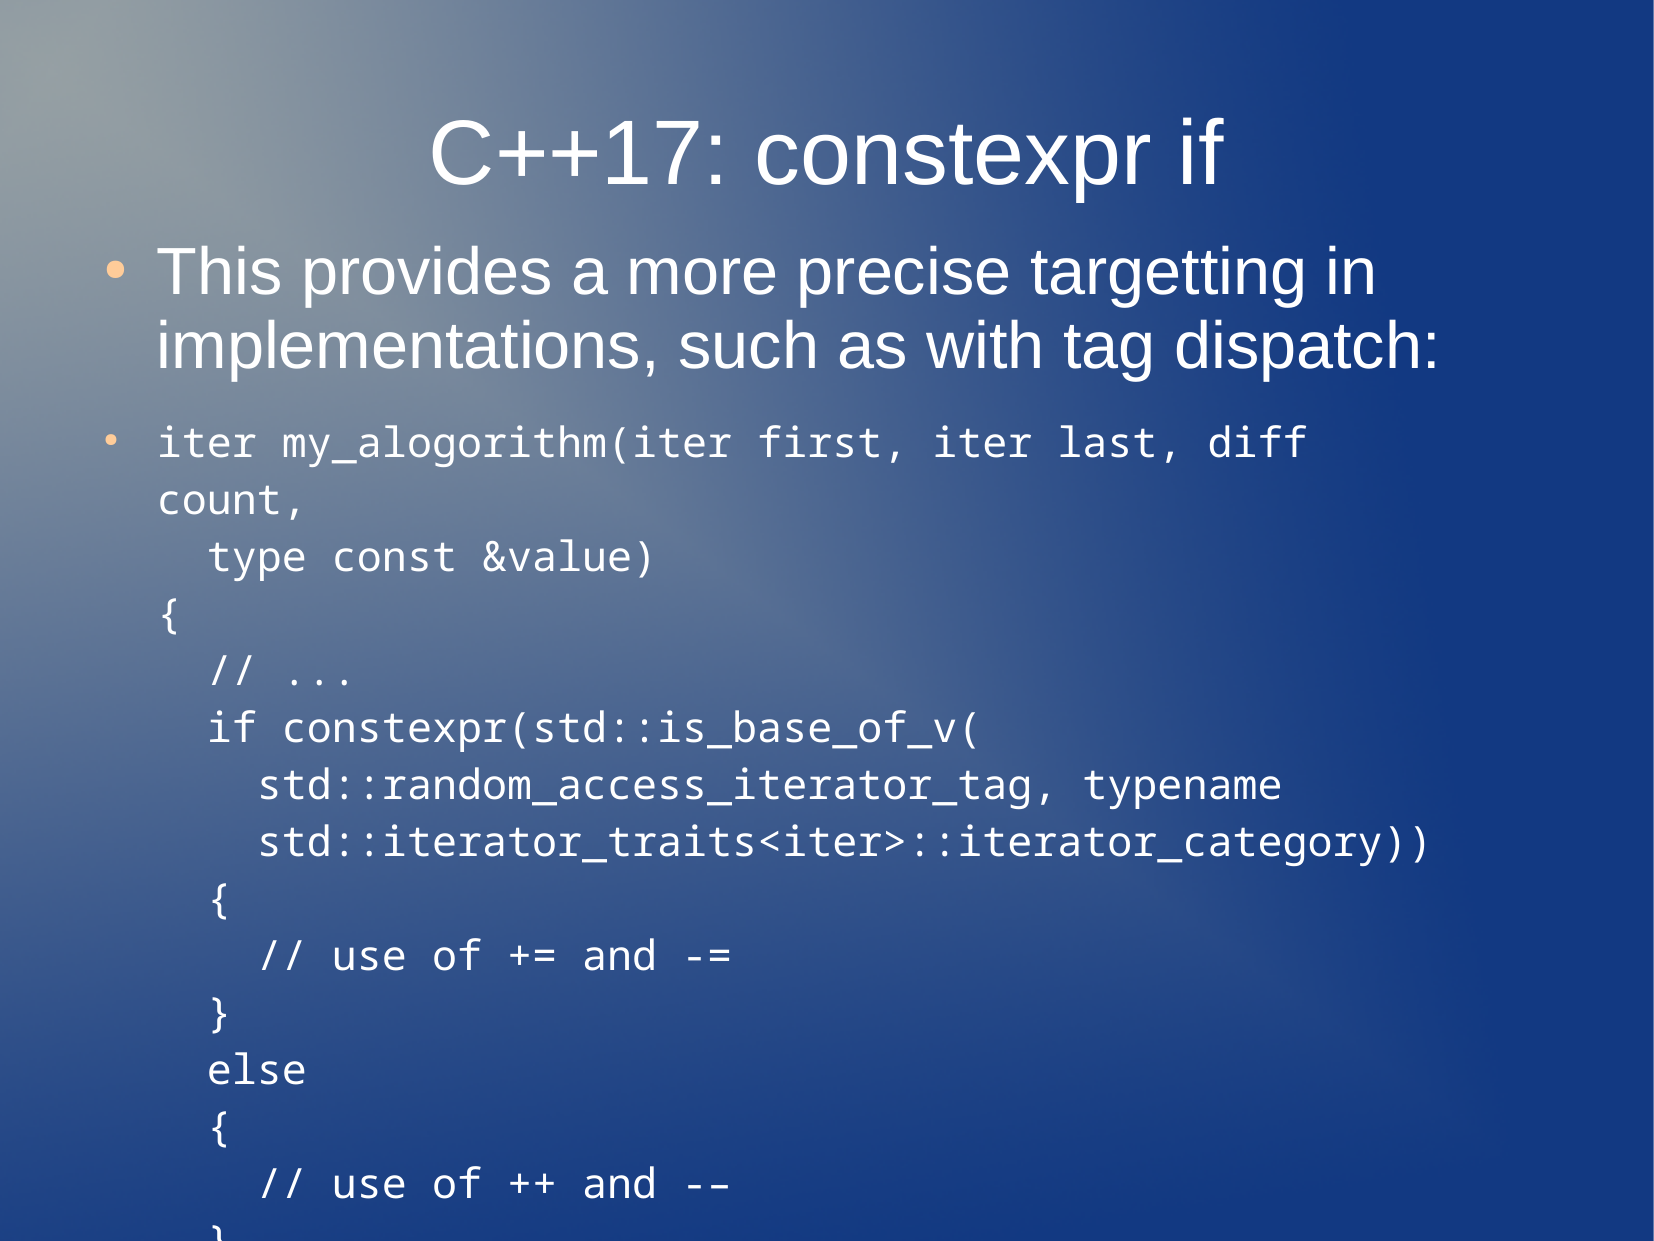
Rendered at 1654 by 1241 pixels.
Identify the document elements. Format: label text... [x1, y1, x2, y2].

picture [0, 0, 1654, 1241]
list This provides a more precise targetting in implementations, such as with tag dispatch: iter my_alogorithm(iter first, iter last, diff count, type const &value) { // ... if constexpr(std::is_base_of_v( std::random_access_iterator_tag, typename std::iterator_traits<iter>::iterator_category)) { // use of += and -= } else { // use of ++ and -– } // ... } [85, 233, 1467, 1241]
title C++17: constexpr if [82, 49, 1571, 257]
